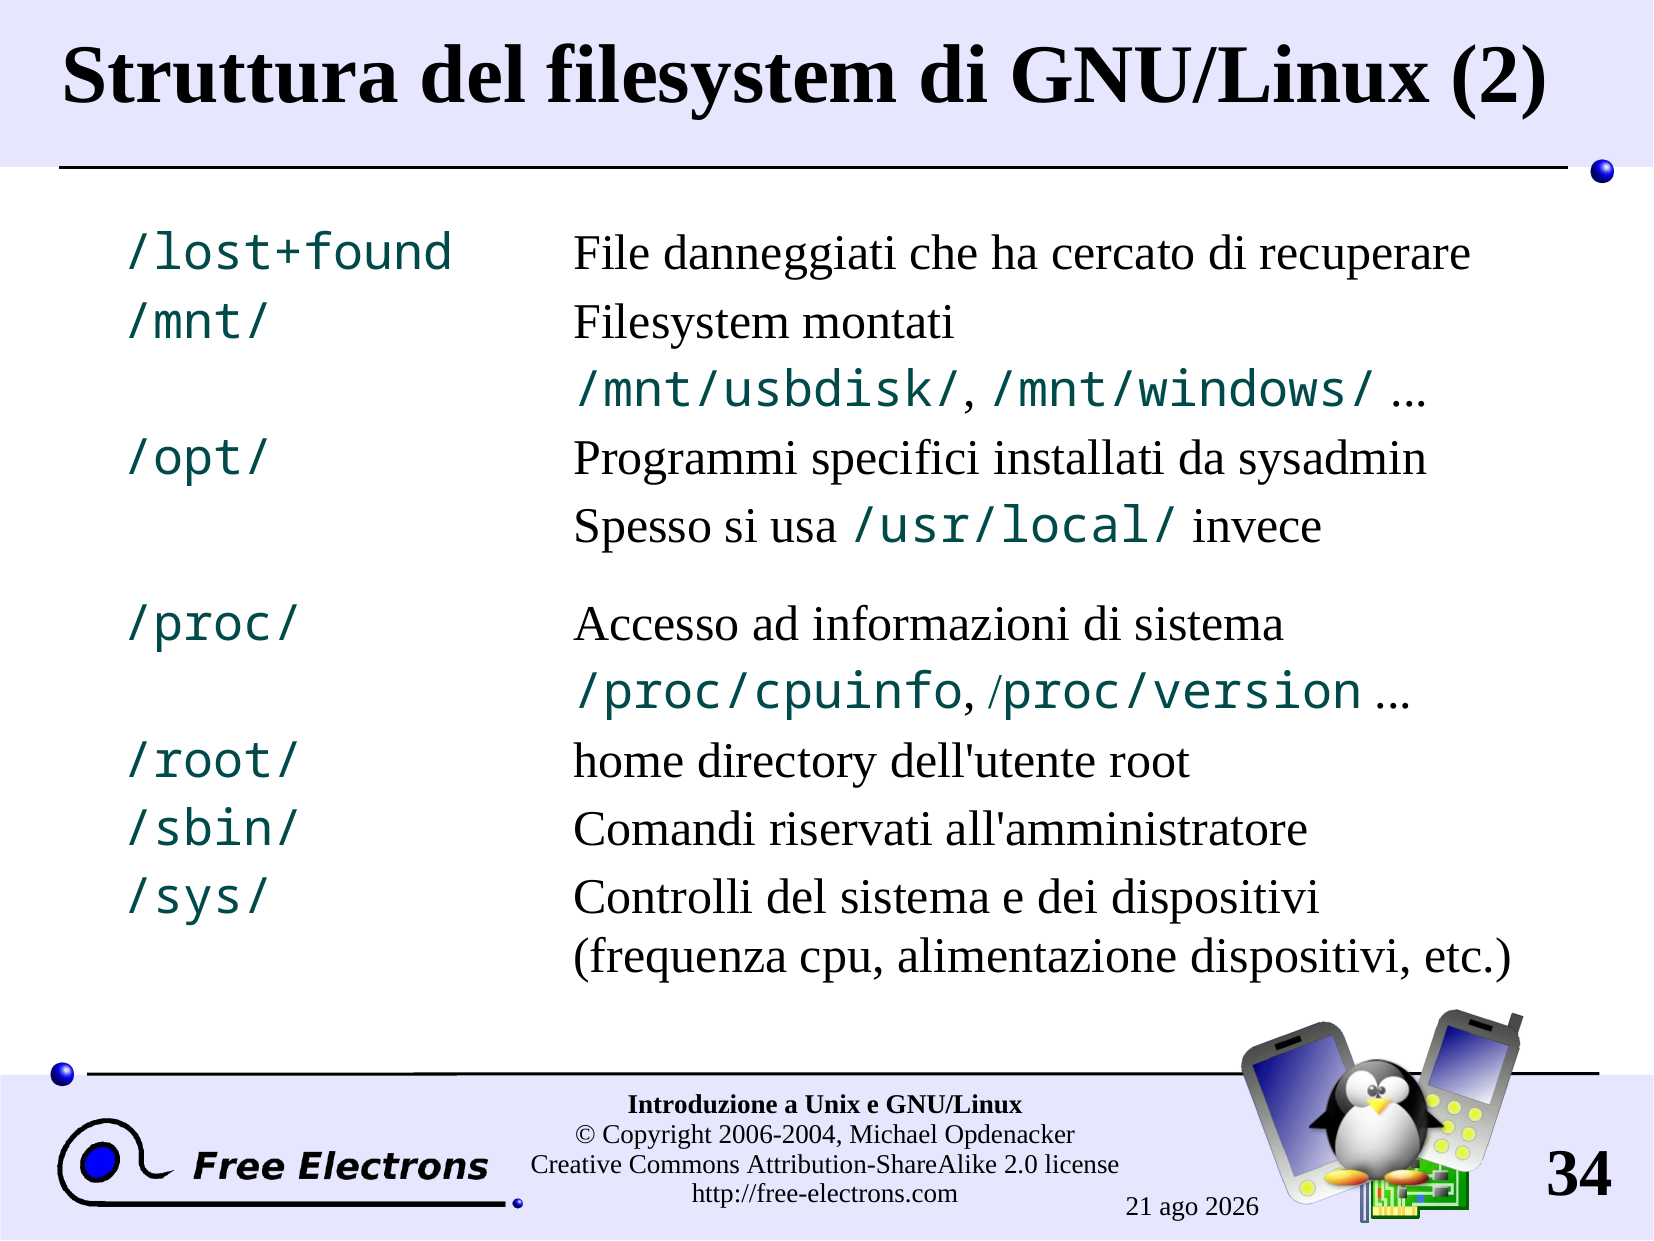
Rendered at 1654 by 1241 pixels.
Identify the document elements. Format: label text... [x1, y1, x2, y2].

picture [1225, 1026, 1534, 1241]
list /lost+found File danneggiati che ha cercato di recuperare /mnt/ Filesystem montati /mnt/usbdisk/, /mnt/windows/ ... /opt/ Programmi specifici installati da sysadmin Spesso si usa /usr/local/ invece /proc/ Accesso ad informazioni di sistema /proc/cpuinfo, /proc/version ... /root/ home directory dell'utente root /sbin/ Comandi riservati all'amministratore /sys/ Controlli del sistema e dei dispositivi (frequenza cpu, alimentazione dispositivi, etc.) [105, 216, 1553, 1026]
picture [50, 1107, 527, 1216]
title Struttura del filesystem di GNU/Linux (2) [60, 12, 1551, 138]
